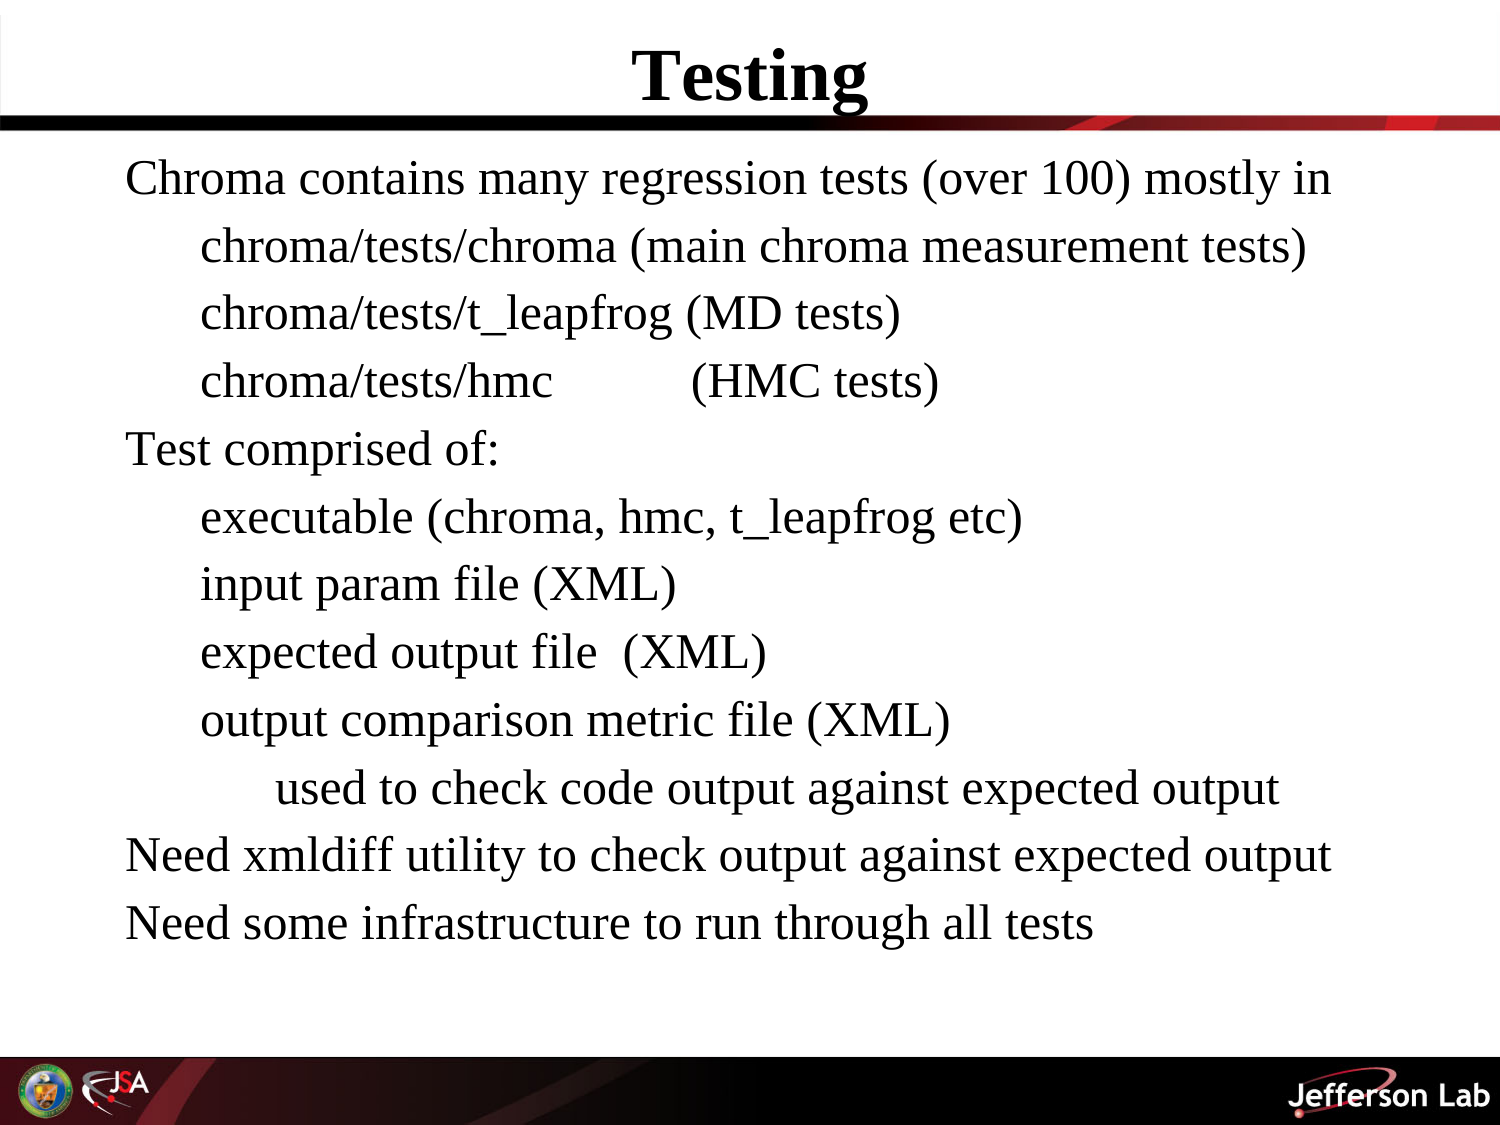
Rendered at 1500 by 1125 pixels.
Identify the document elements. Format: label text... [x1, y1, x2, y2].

title Testing [112, 7, 1388, 143]
list Chroma contains many regression tests (over 100) mostly in chroma/tests/chroma (main chroma measurement tests) chroma/tests/t_leapfrog (MD tests) chroma/tests/hmc (HMC tests) Test comprised of: executable (chroma, hmc, t_leapfrog etc) input param file (XML) expected output file (XML) output comparison metric file (XML) used to check code output against expected output Need xmldiff utility to check output against expected output Need some infrastructure to run through all tests [125, 149, 1401, 1011]
picture [0, 0, 1500, 1125]
